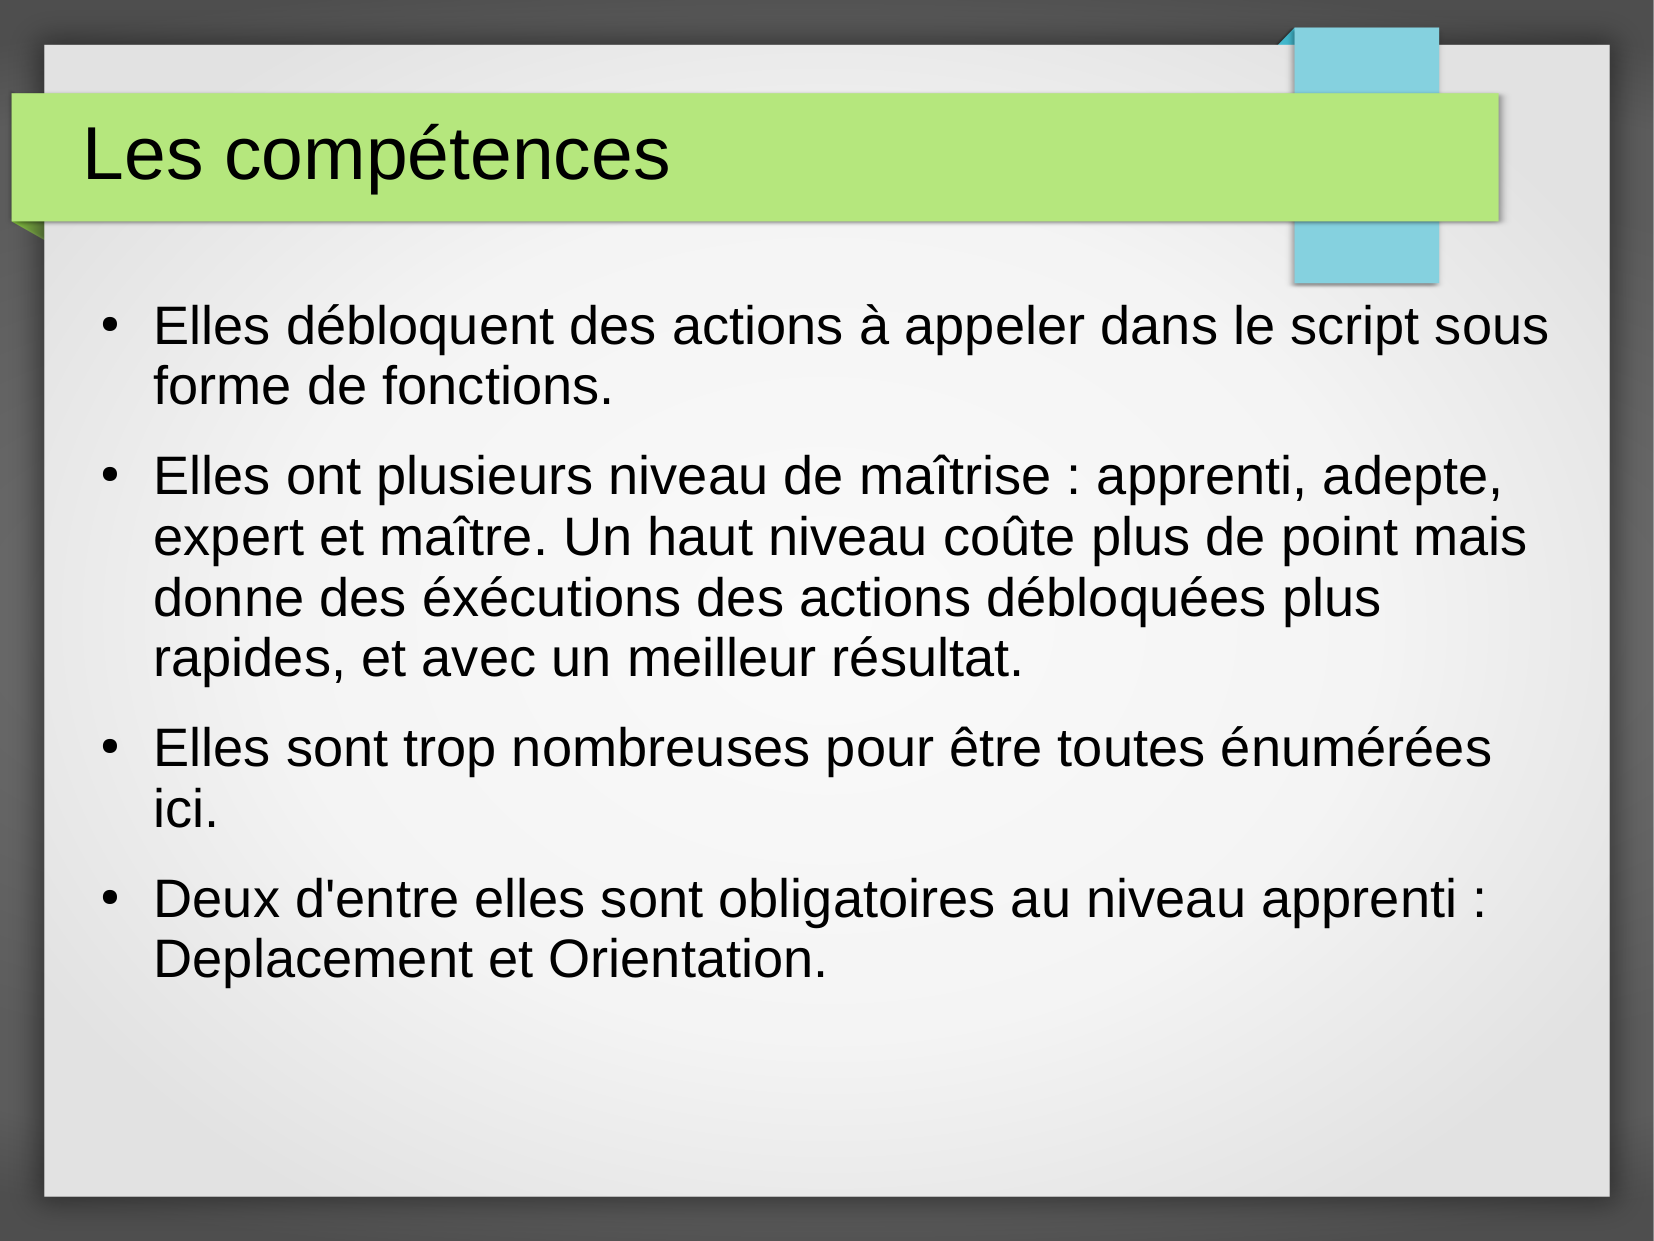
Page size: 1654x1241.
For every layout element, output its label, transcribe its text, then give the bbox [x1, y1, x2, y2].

list Elles débloquent des actions à appeler dans le script sous forme de fonctions. Elles ont plusieurs niveau de maîtrise : apprenti, adepte, expert et maître. Un haut niveau coûte plus de point mais donne des éxécutions des actions débloquées plus rapides, et avec un meilleur résultat. Elles sont trop nombreuses pour être toutes énumérées ici. Deux d'entre elles sont obligatoires au niveau apprenti : Deplacement et Orientation. [82, 295, 1571, 1015]
title Les compétences [82, 94, 1264, 213]
picture [0, 0, 1654, 1241]
